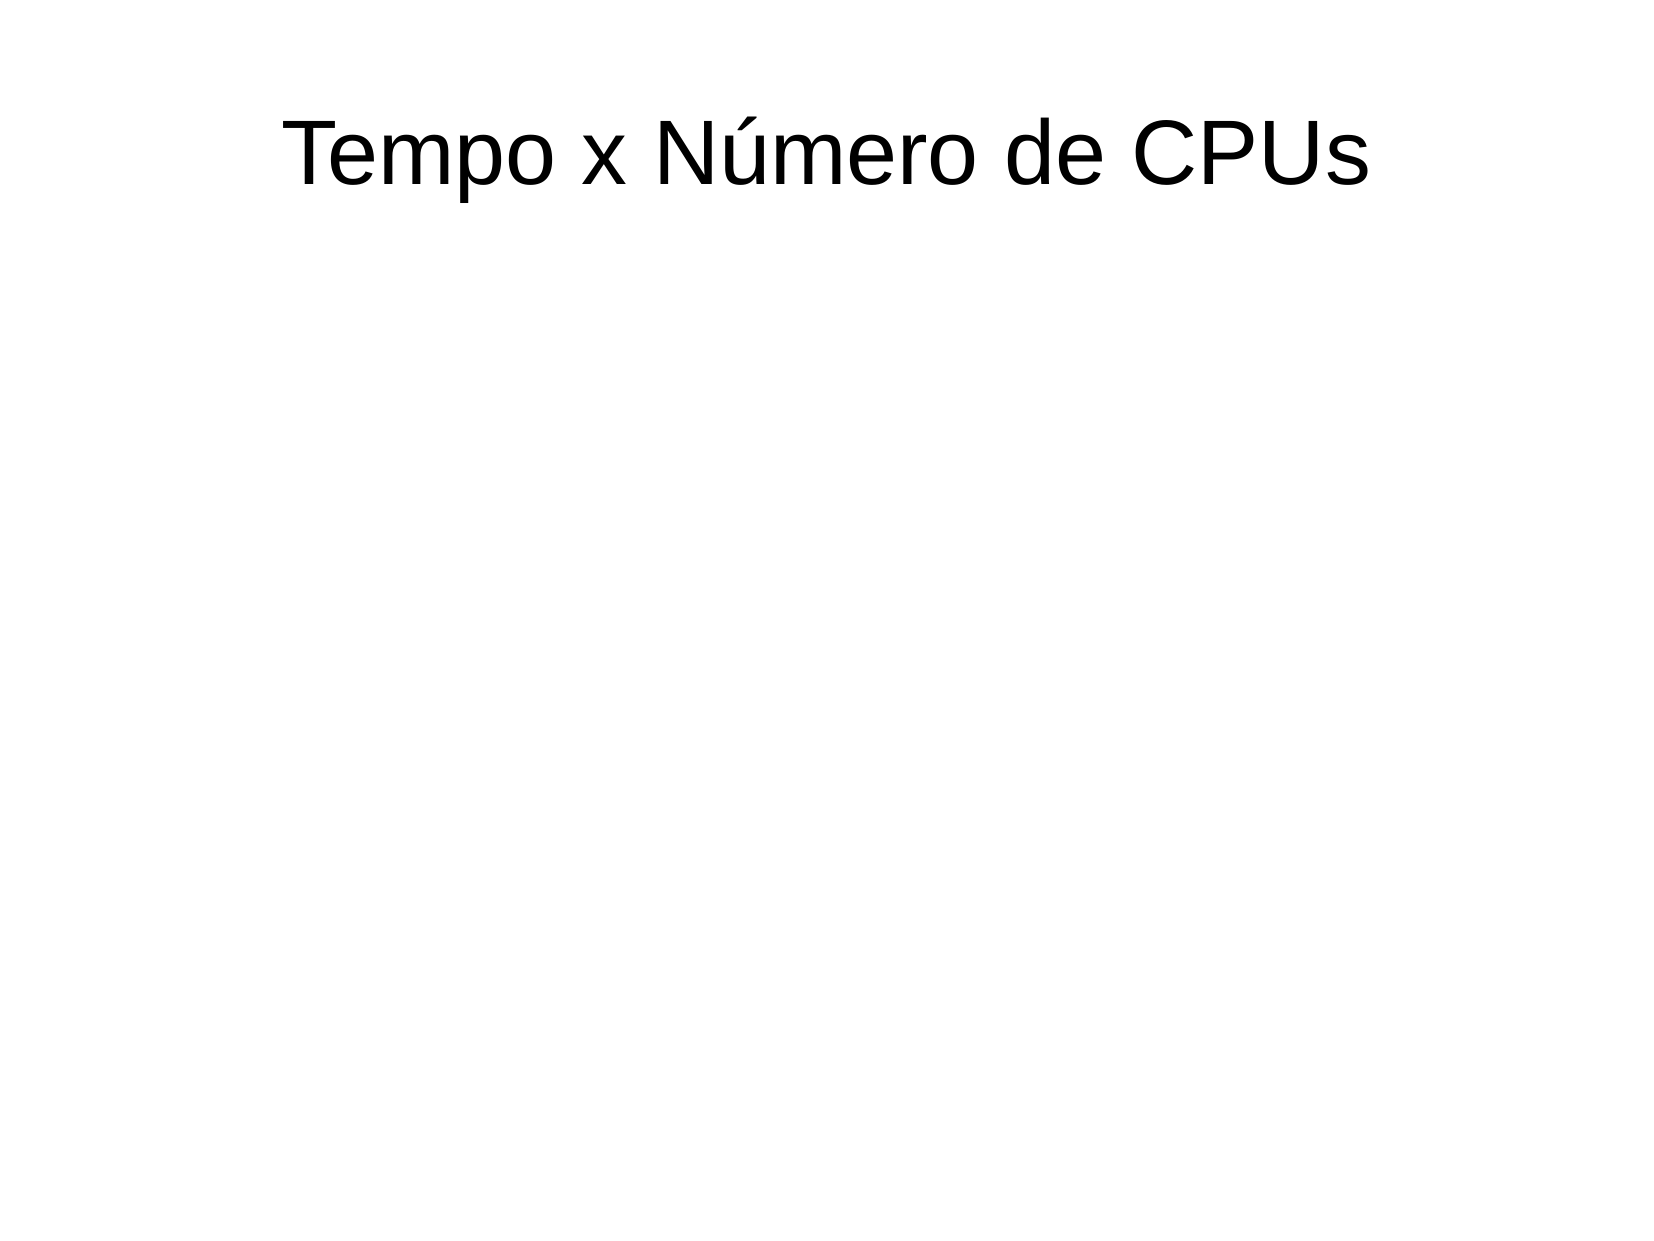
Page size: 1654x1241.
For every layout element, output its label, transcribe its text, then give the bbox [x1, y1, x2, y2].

title Tempo x Número de CPUs [82, 56, 1571, 250]
